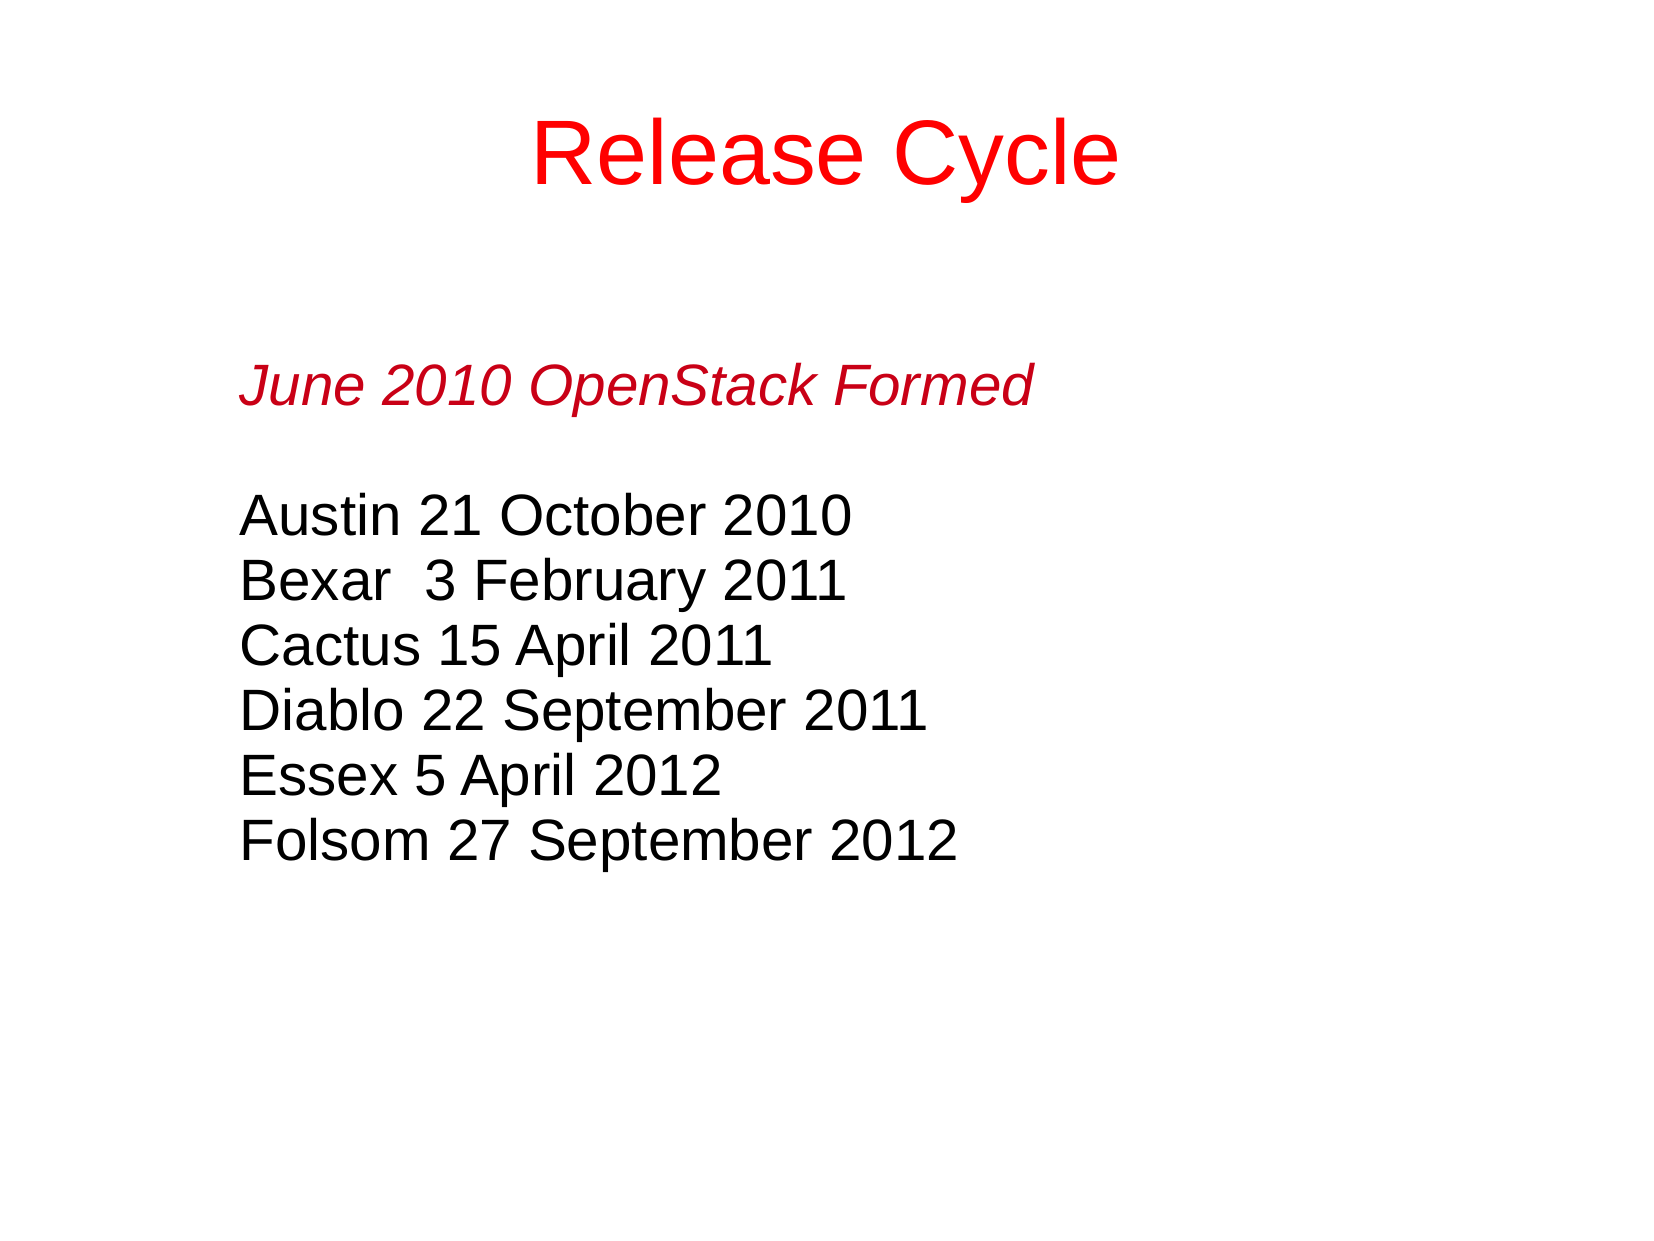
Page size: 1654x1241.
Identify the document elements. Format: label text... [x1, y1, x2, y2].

text_box June 2010 OpenStack Formed Austin 21 October 2010 Bexar 3 February 2011 Cactus 15 April 2011 Diablo 22 September 2011 Essex 5 April 2012 Folsom 27 September 2012 [225, 345, 1050, 880]
title Release Cycle [82, 56, 1571, 250]
